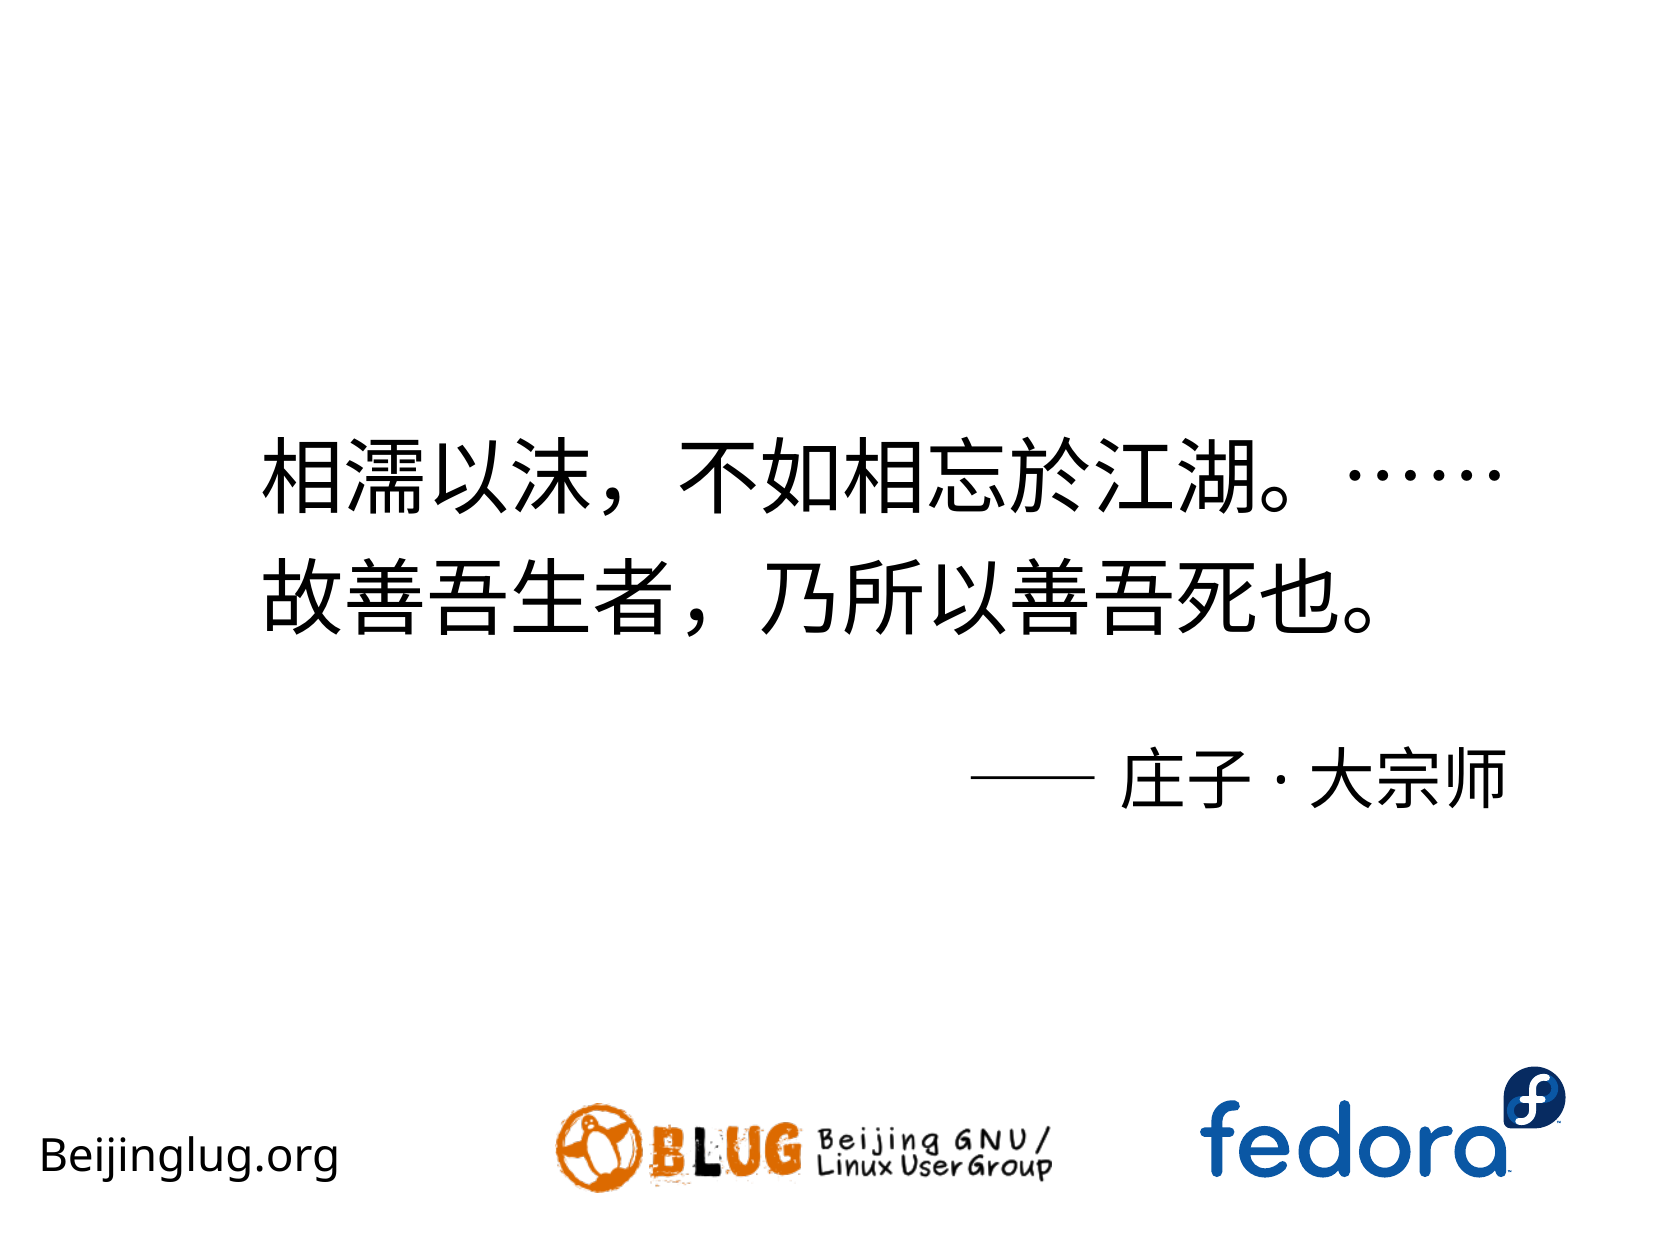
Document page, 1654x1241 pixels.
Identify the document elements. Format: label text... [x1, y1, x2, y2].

text_box 相濡以沫，不如相忘於江湖。…… 故善吾生者，乃所以善吾死也。 ——庄子·大宗师 [245, 404, 1524, 846]
picture [555, 1103, 1052, 1193]
